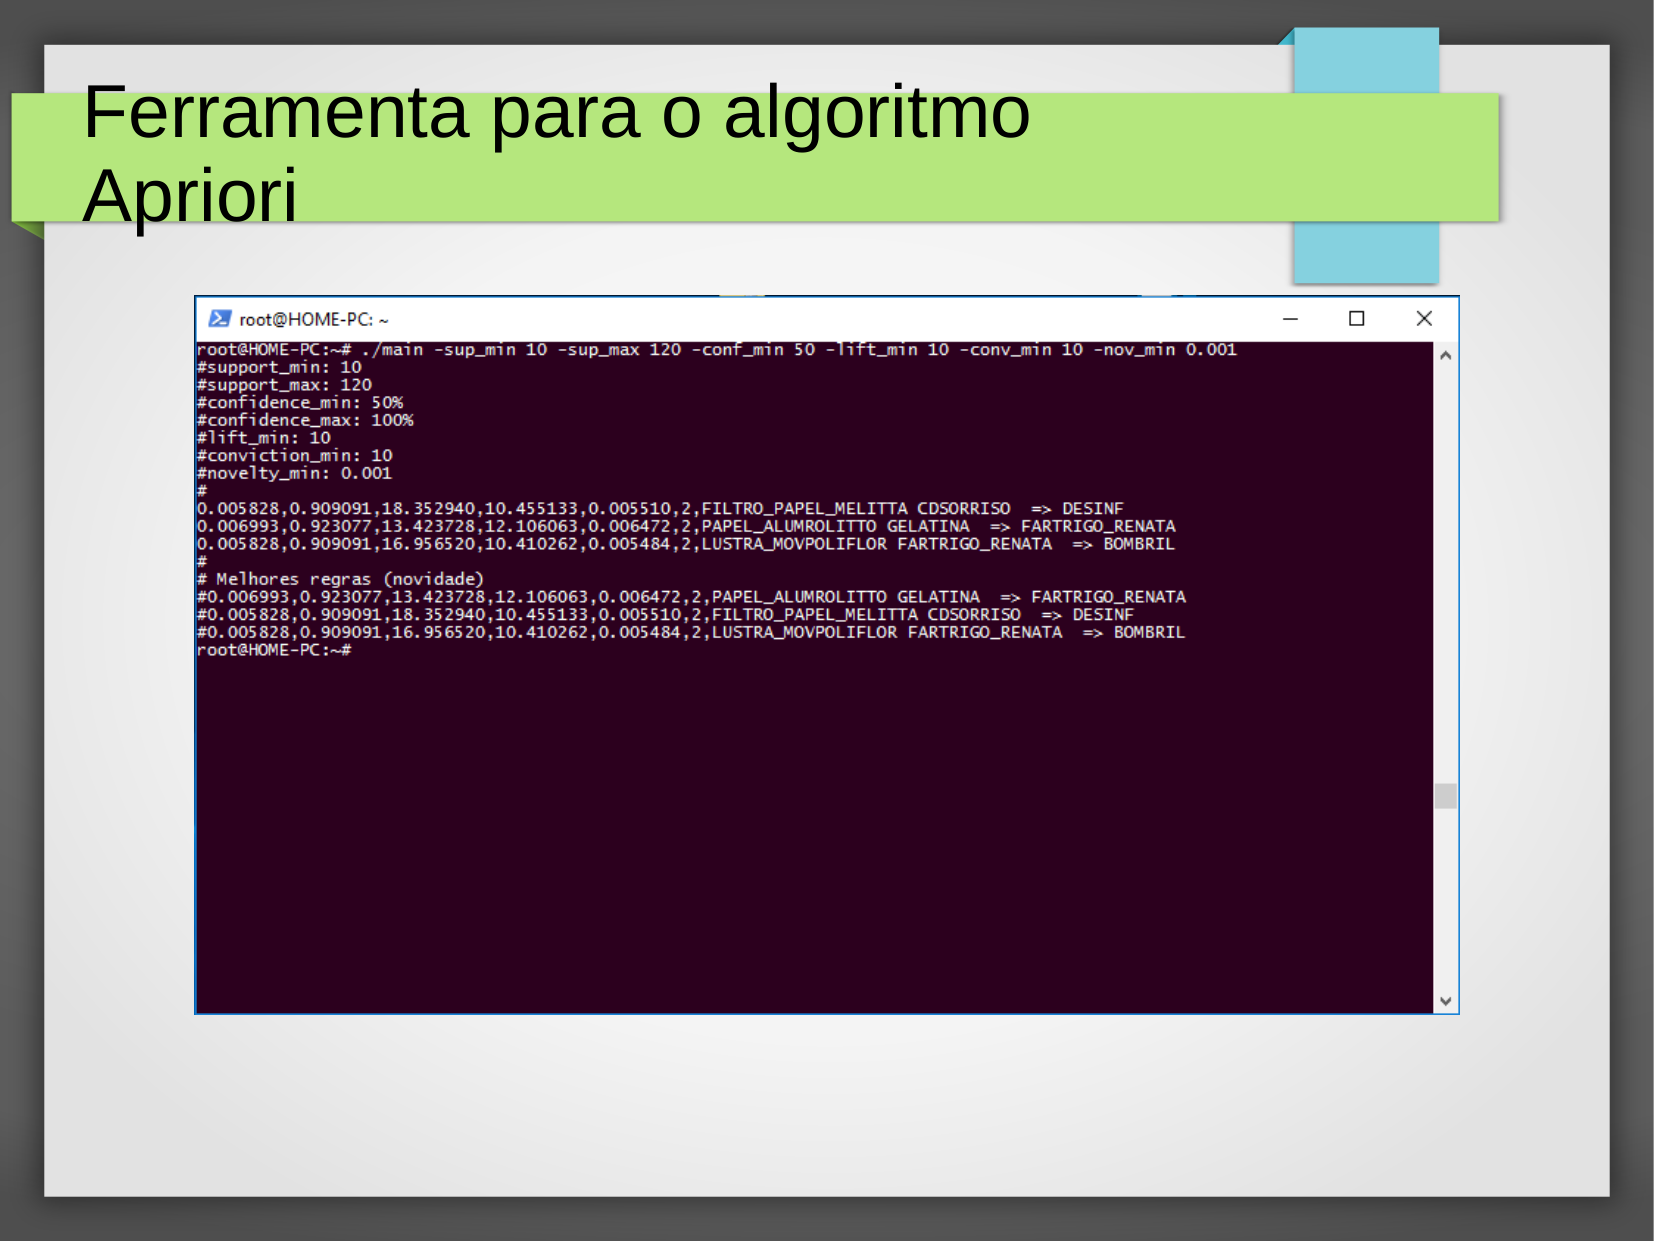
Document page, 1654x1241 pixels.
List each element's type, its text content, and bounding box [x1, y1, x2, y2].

title Ferramenta para o algoritmo Apriori [82, 69, 1264, 238]
picture [0, 0, 1654, 1241]
